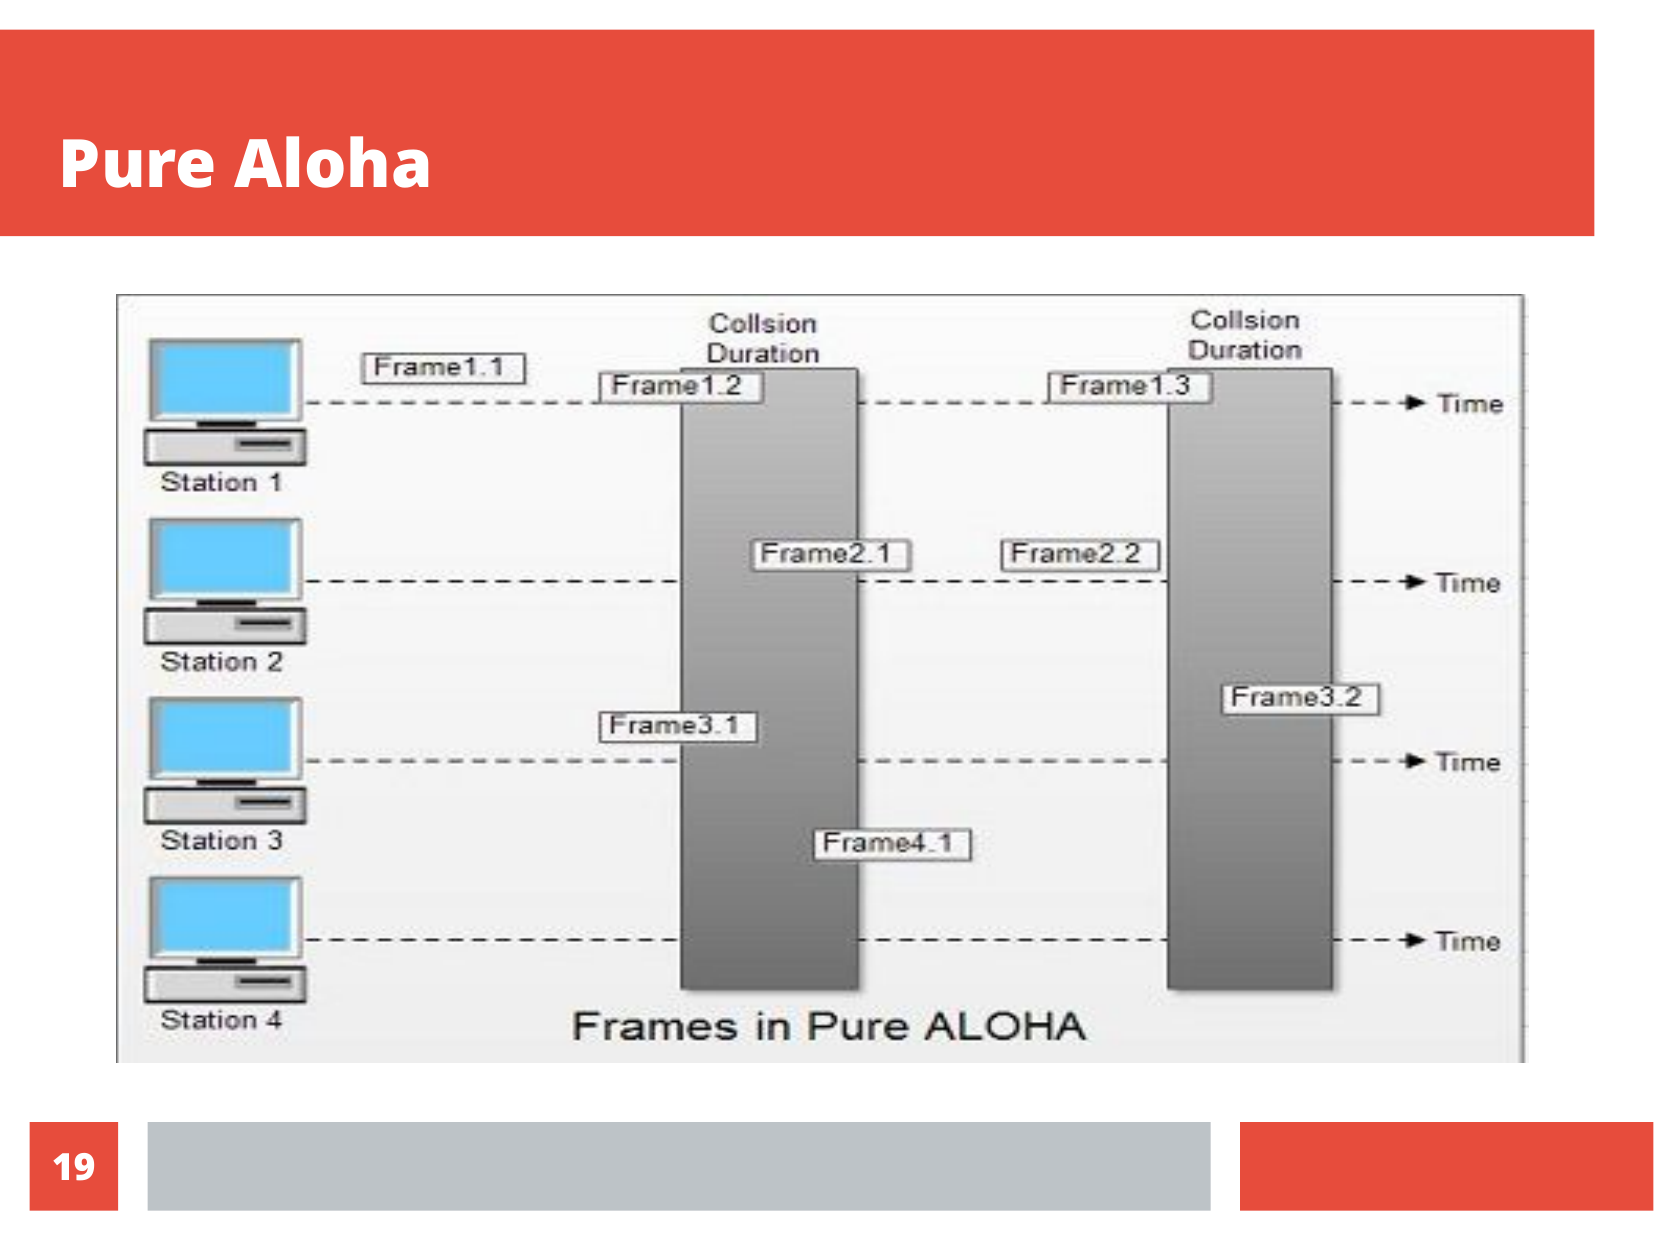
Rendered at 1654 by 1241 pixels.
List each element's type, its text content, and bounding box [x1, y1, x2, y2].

picture [116, 294, 1529, 1063]
title Pure Aloha [59, 59, 1595, 207]
